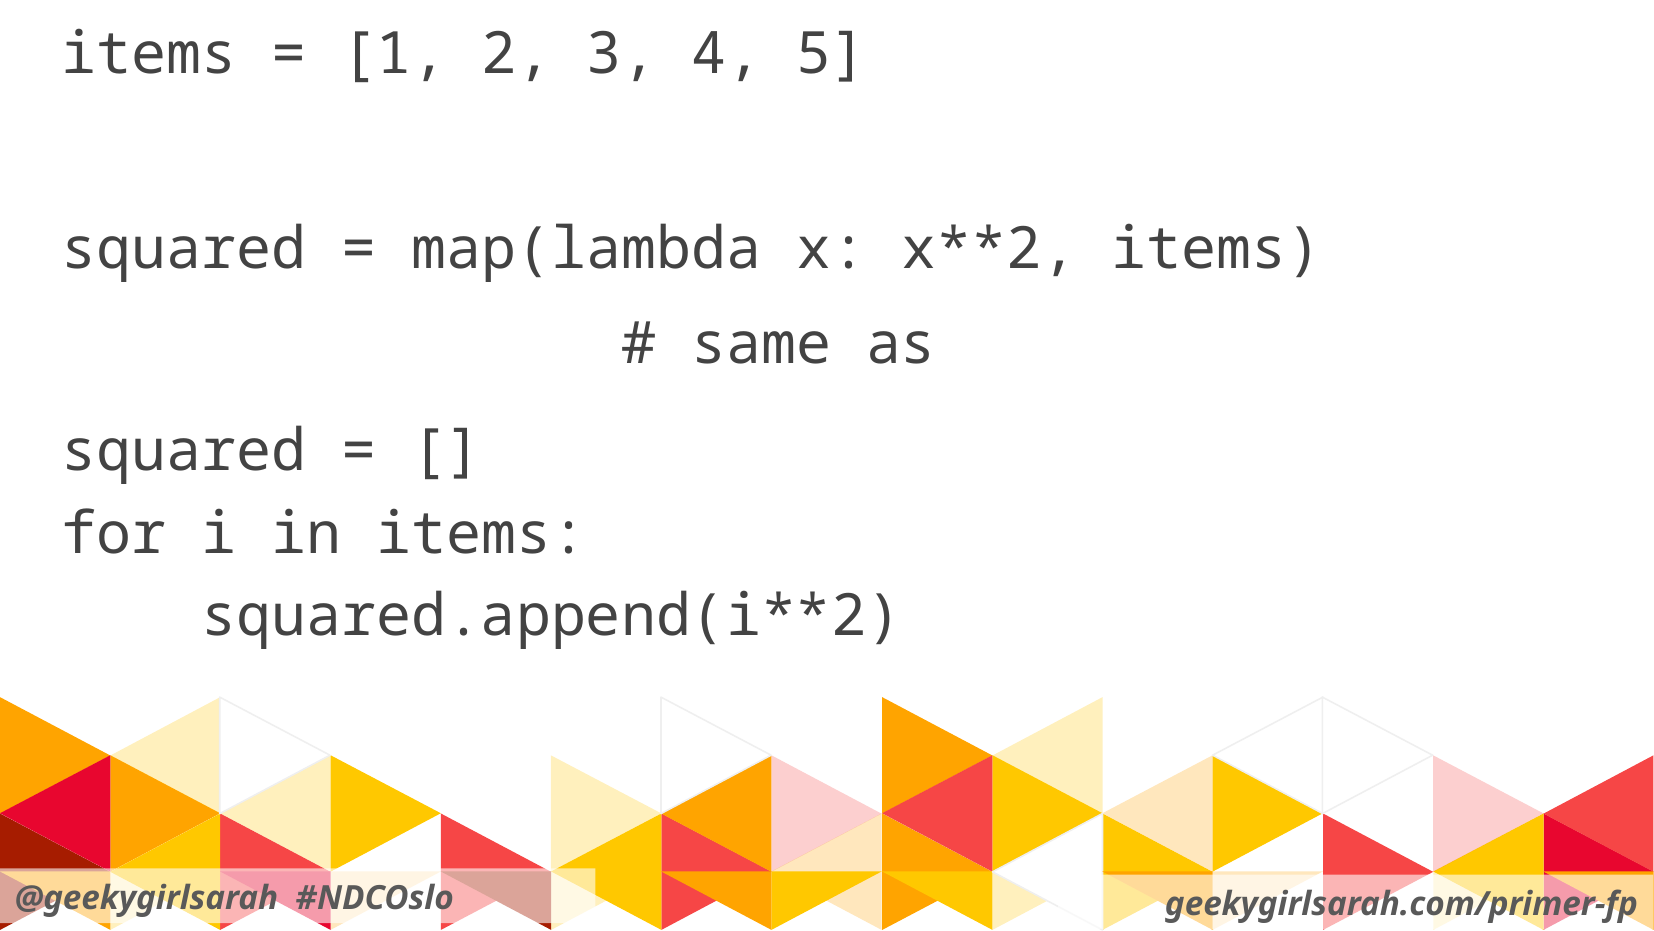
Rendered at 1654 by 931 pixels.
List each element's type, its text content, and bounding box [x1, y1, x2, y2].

list items = [1, 2, 3, 4, 5] squared = map(lambda x: x**2, items) # same as squared = [] for i in items: squared.append(i**2) [31, 0, 1622, 540]
